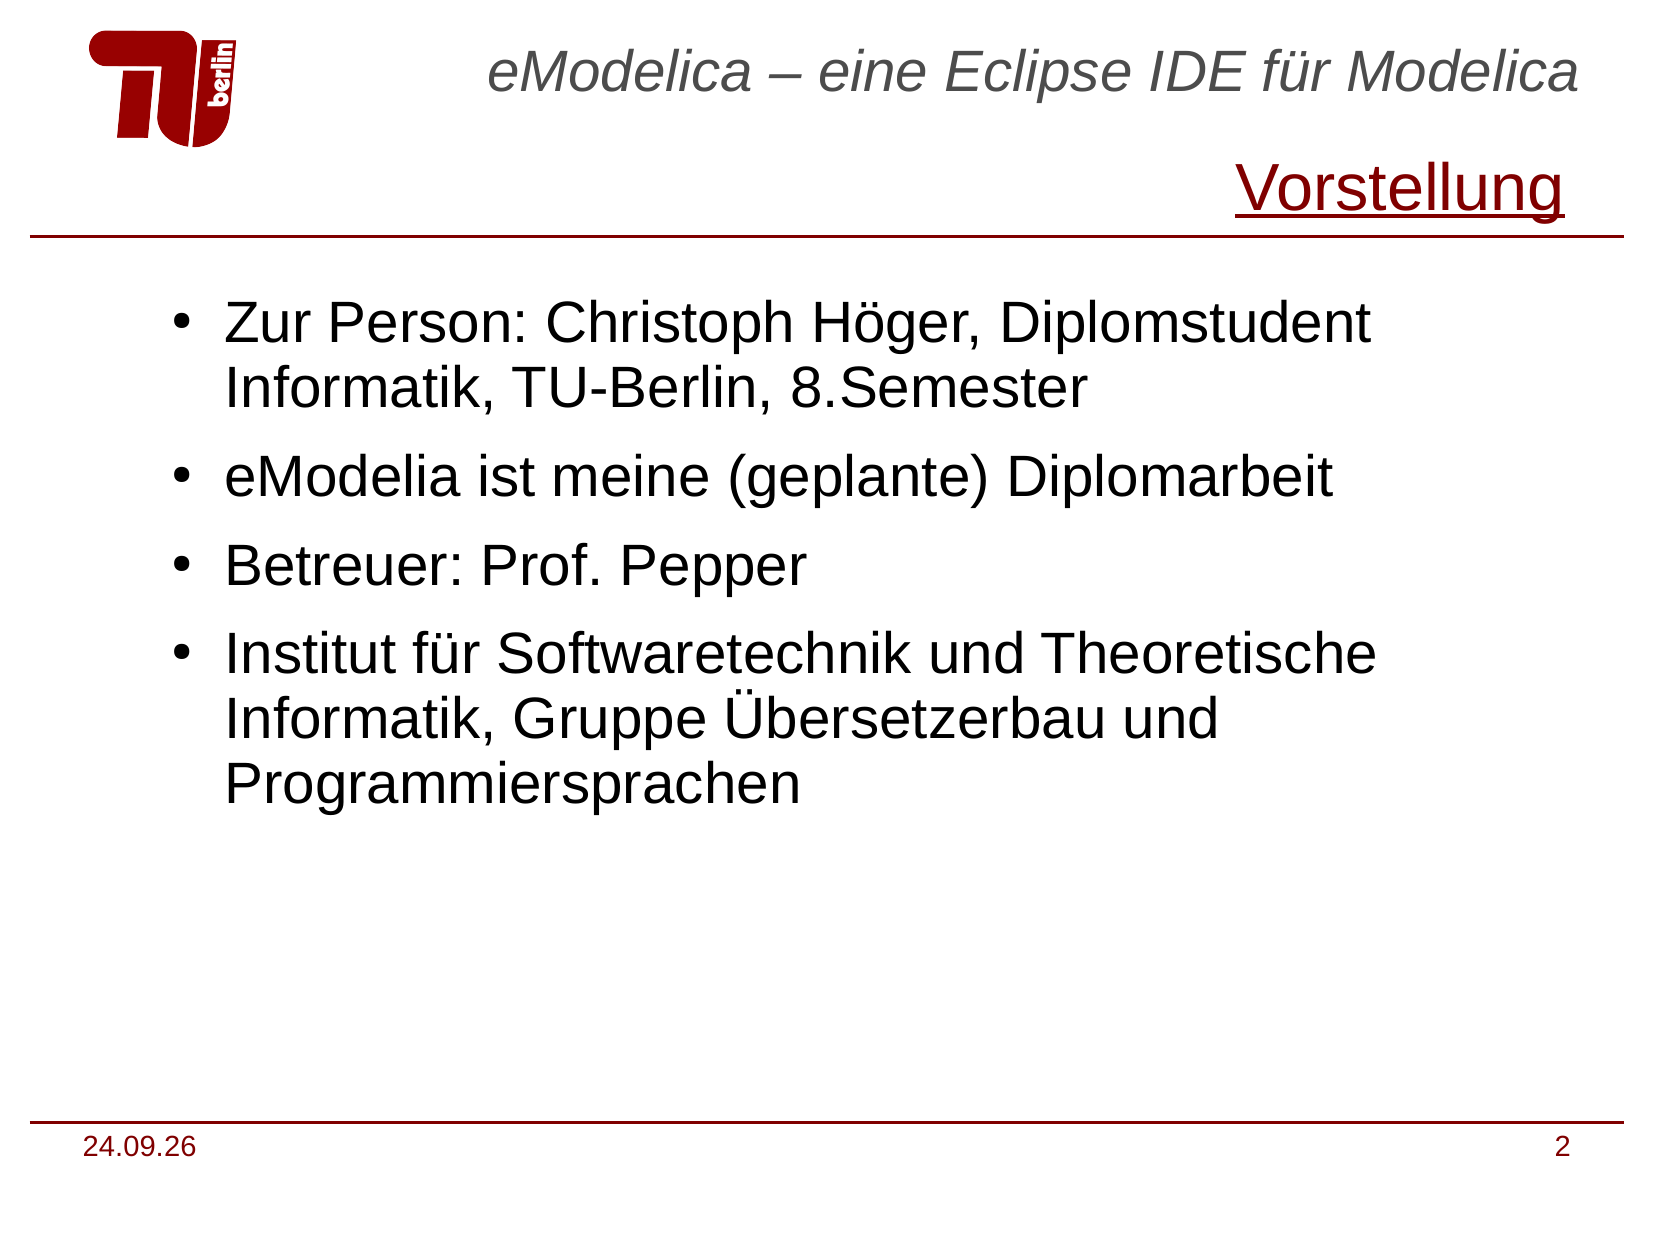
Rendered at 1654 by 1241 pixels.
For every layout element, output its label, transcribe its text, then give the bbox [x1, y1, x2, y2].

list Zur Person: Christoph Höger, Diplomstudent Informatik, TU-Berlin, 8.Semester eModelia ist meine (geplante) Diplomarbeit Betreuer: Prof. Pepper Institut für Softwaretechnik und Theoretische Informatik, Gruppe Übersetzerbau und Programmiersprachen [82, 290, 1571, 1094]
picture [88, 29, 237, 148]
title Vorstellung [76, 149, 1565, 225]
